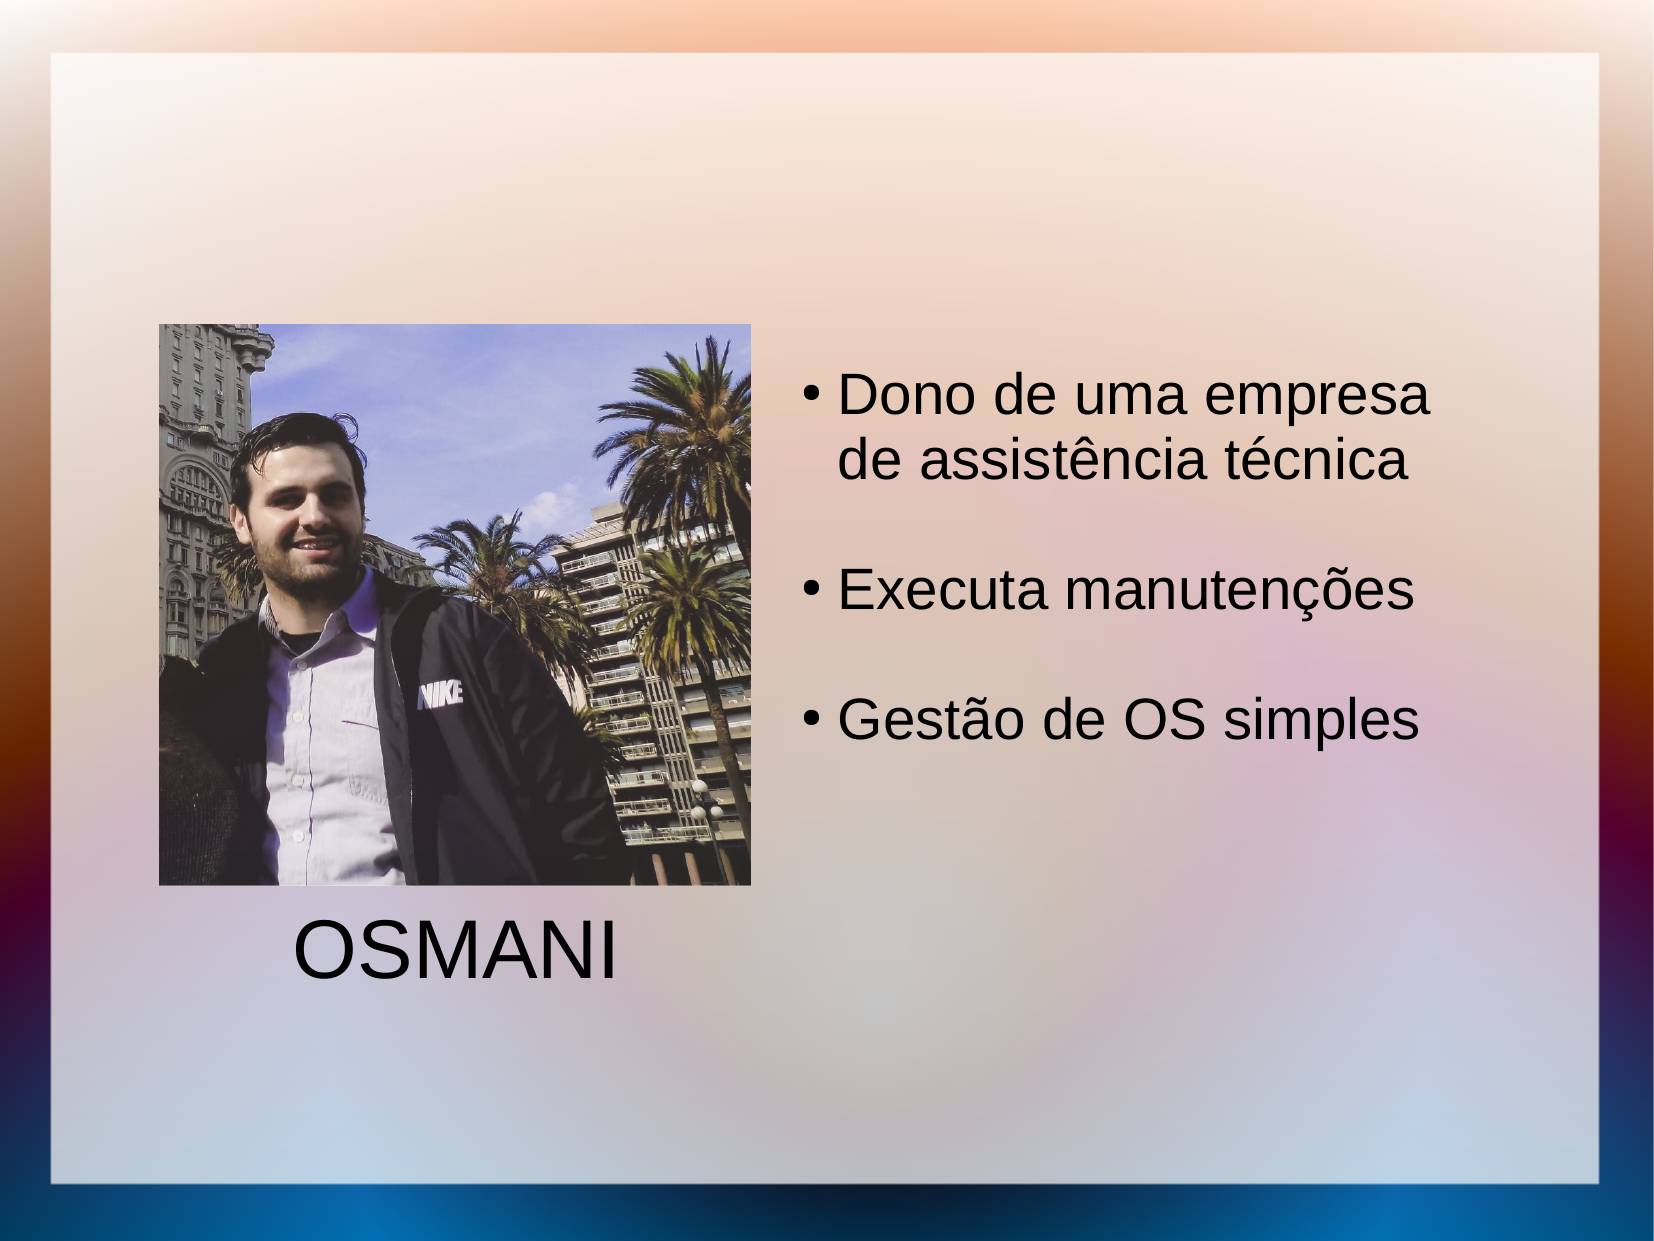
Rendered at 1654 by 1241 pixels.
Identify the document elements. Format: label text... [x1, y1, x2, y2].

picture [0, 0, 1654, 1241]
text_box OSMANI [278, 895, 636, 1004]
text_box Dono de uma empresa de assistência técnica Executa manutenções Gestão de OS simples [786, 354, 1447, 761]
